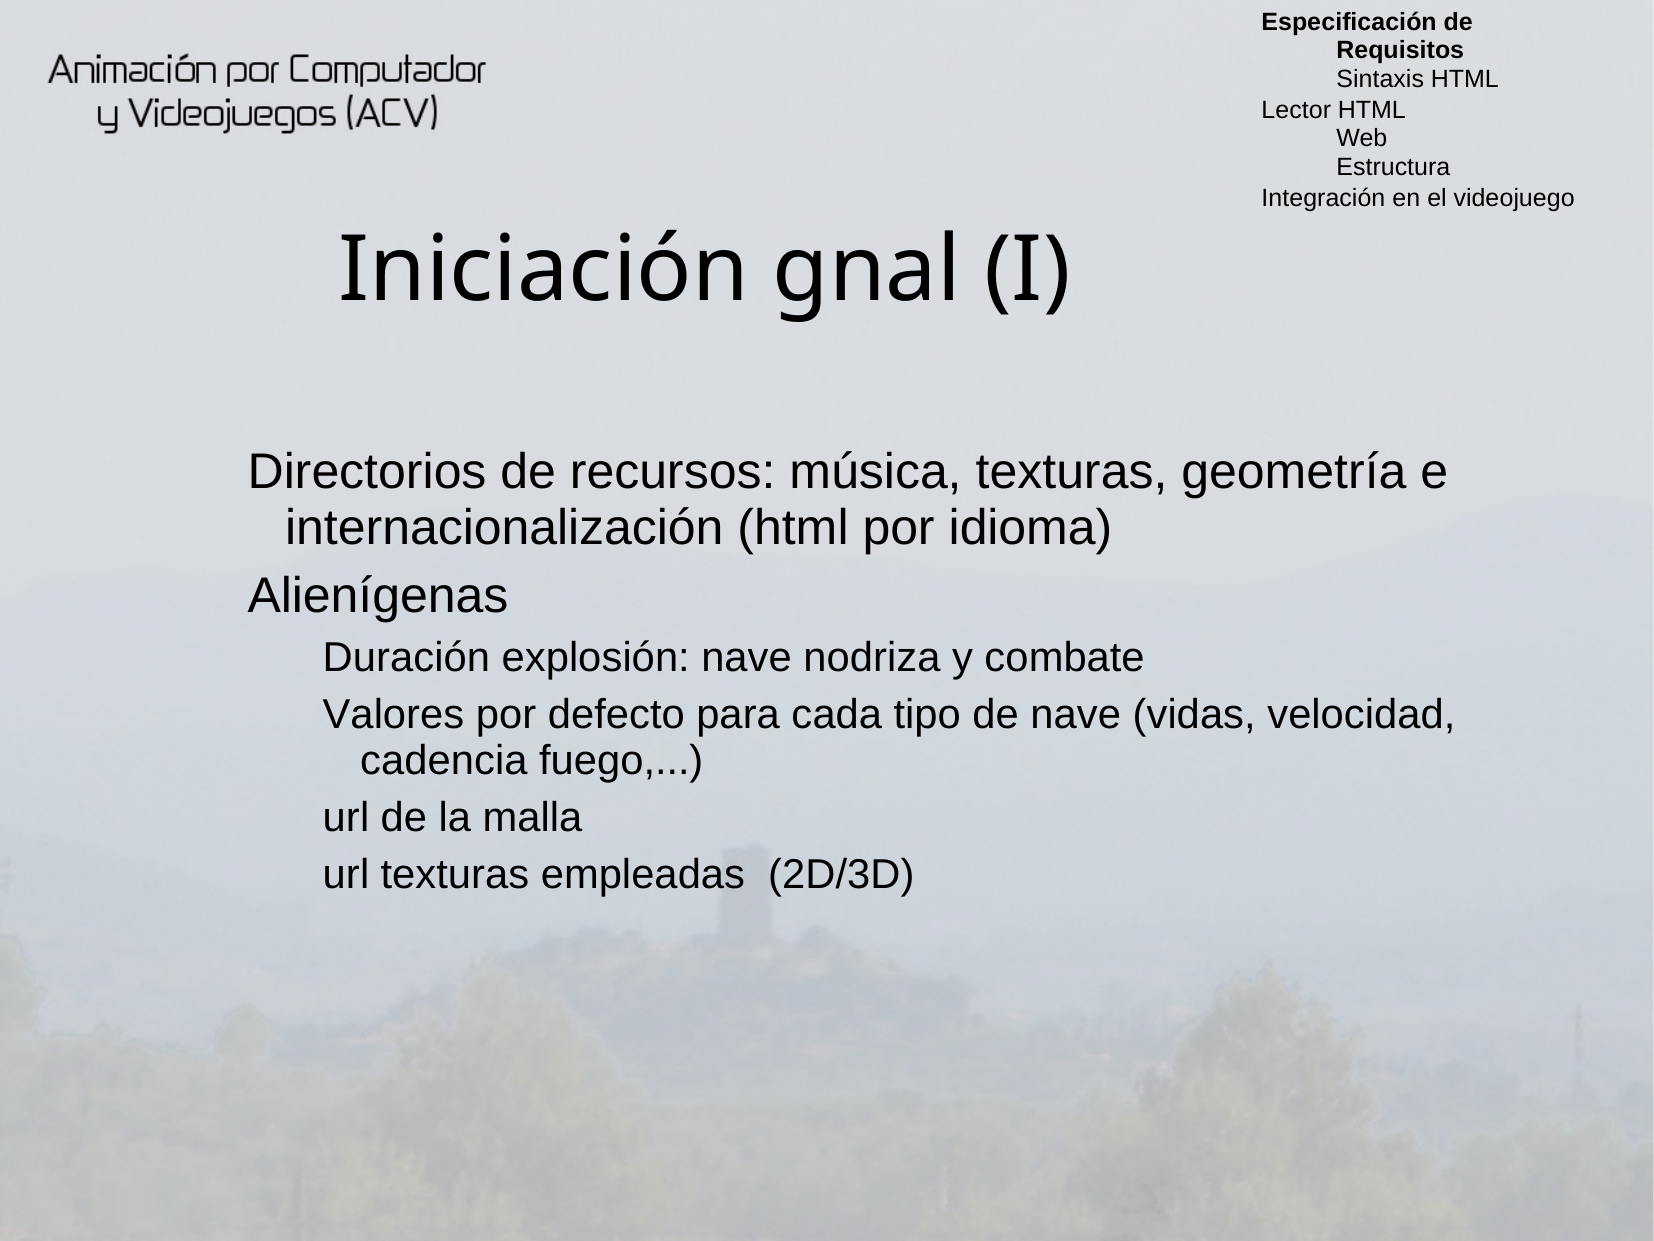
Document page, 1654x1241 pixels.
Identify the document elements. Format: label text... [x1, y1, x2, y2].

picture [0, 0, 1654, 1241]
title Iniciación gnal (I) [82, 169, 1327, 362]
list Directorios de recursos: música, texturas, geometría e internacionalización (html por idioma) Alienígenas Duración explosión: nave nodriza y combate Valores por defecto para cada tipo de nave (vidas, velocidad, cadencia fuego,...) url de la malla url texturas empleadas (2D/3D) [82, 358, 1595, 1149]
text_box Especificación de Requisitos Sintaxis HTML Lector HTML Web Estructura Integración en el videojuego [1171, 0, 1653, 326]
